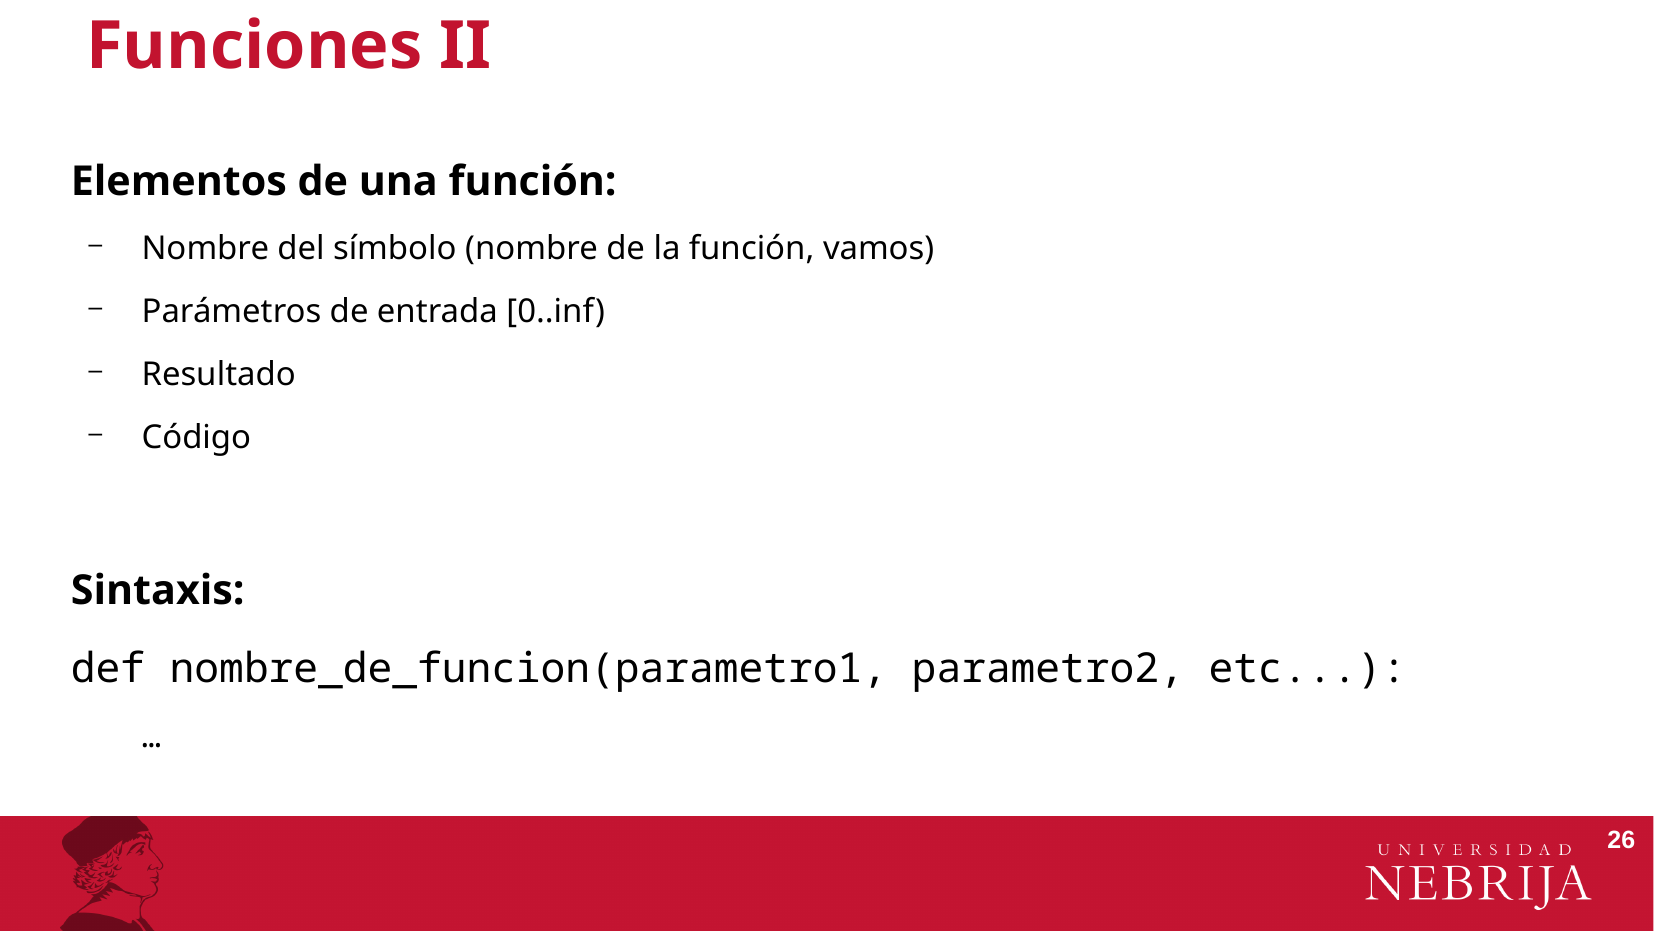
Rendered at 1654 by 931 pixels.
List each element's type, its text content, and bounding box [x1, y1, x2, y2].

list Elementos de una función: Nombre del símbolo (nombre de la función, vamos) Parámetros de entrada [0..inf) Resultado Código Sintaxis: def nombre_de_funcion(parametro1, parametro2, etc...): … [0, 75, 1654, 826]
text_box Funciones II [0, 3, 1650, 75]
picture [0, 826, 1654, 931]
